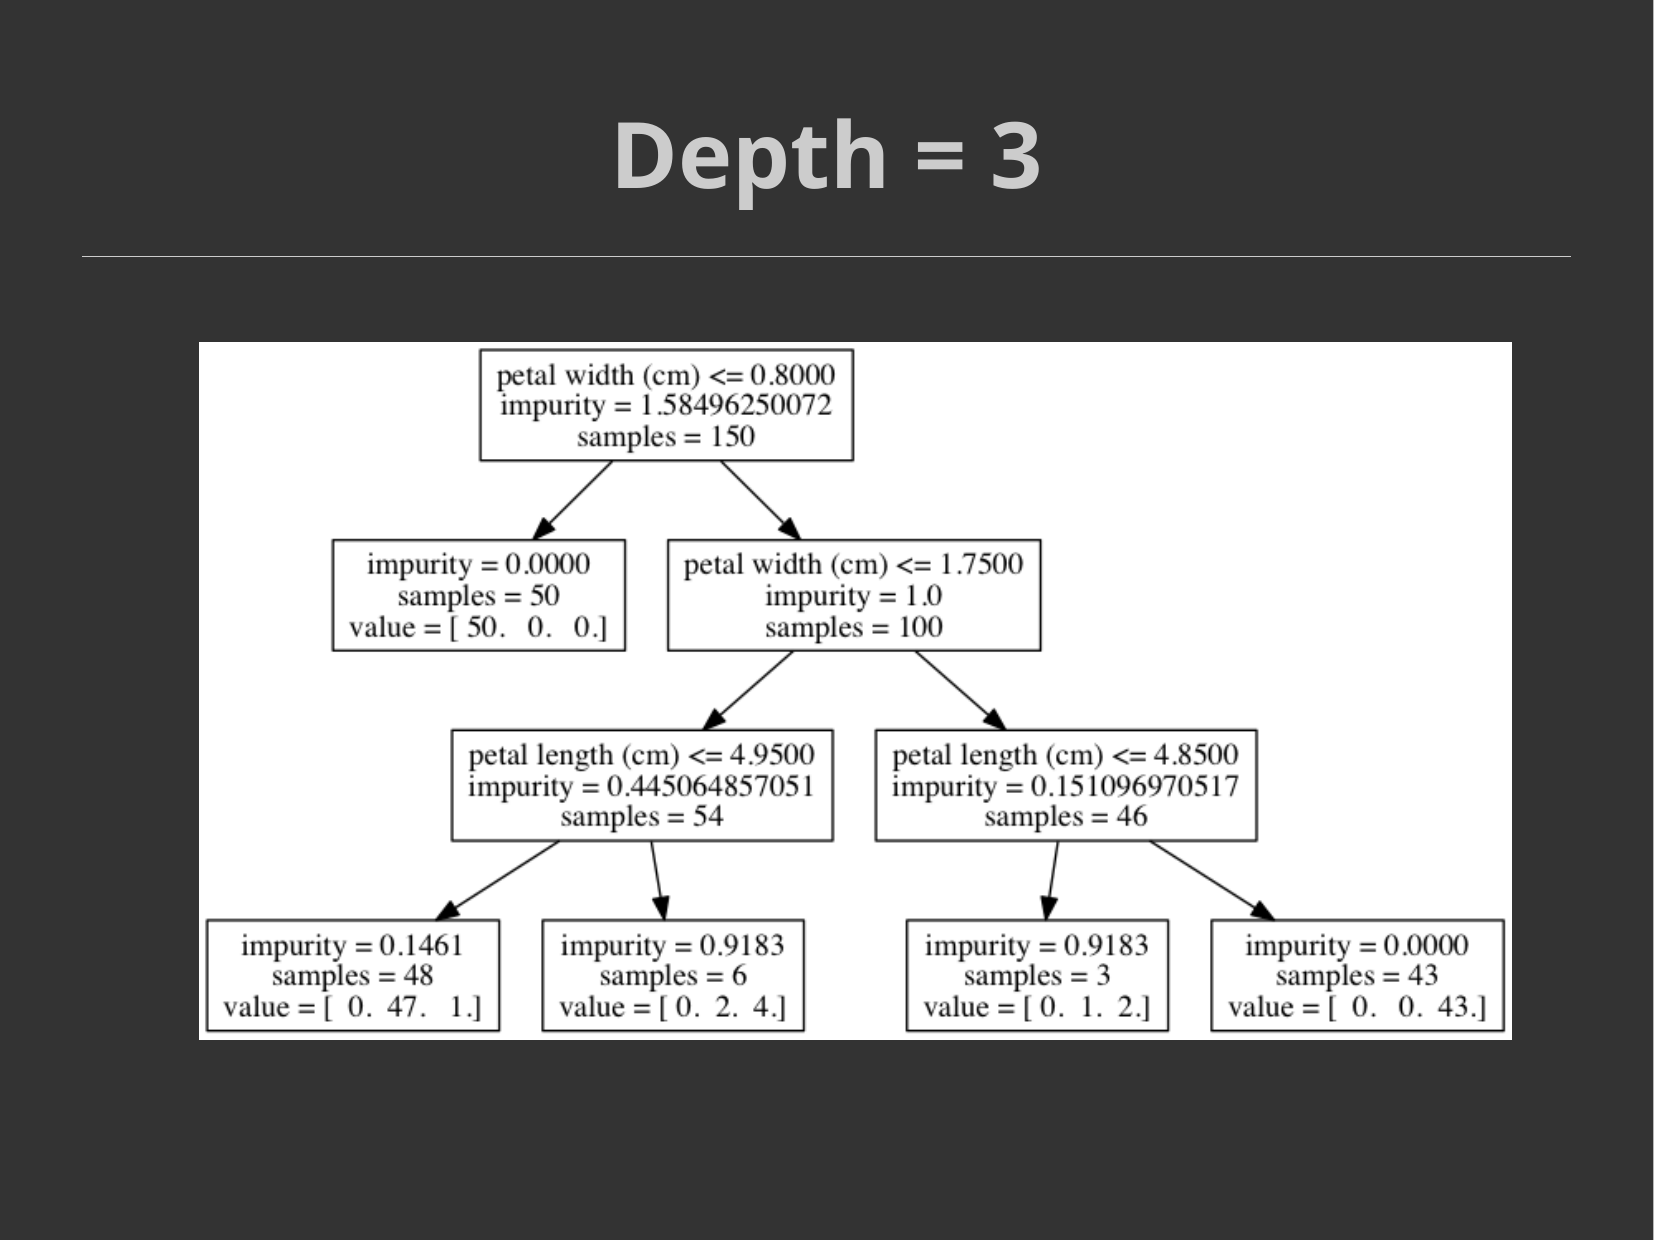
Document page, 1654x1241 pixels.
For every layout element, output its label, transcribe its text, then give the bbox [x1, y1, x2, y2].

picture [199, 342, 1512, 1040]
title Depth = 3 [82, 49, 1571, 257]
